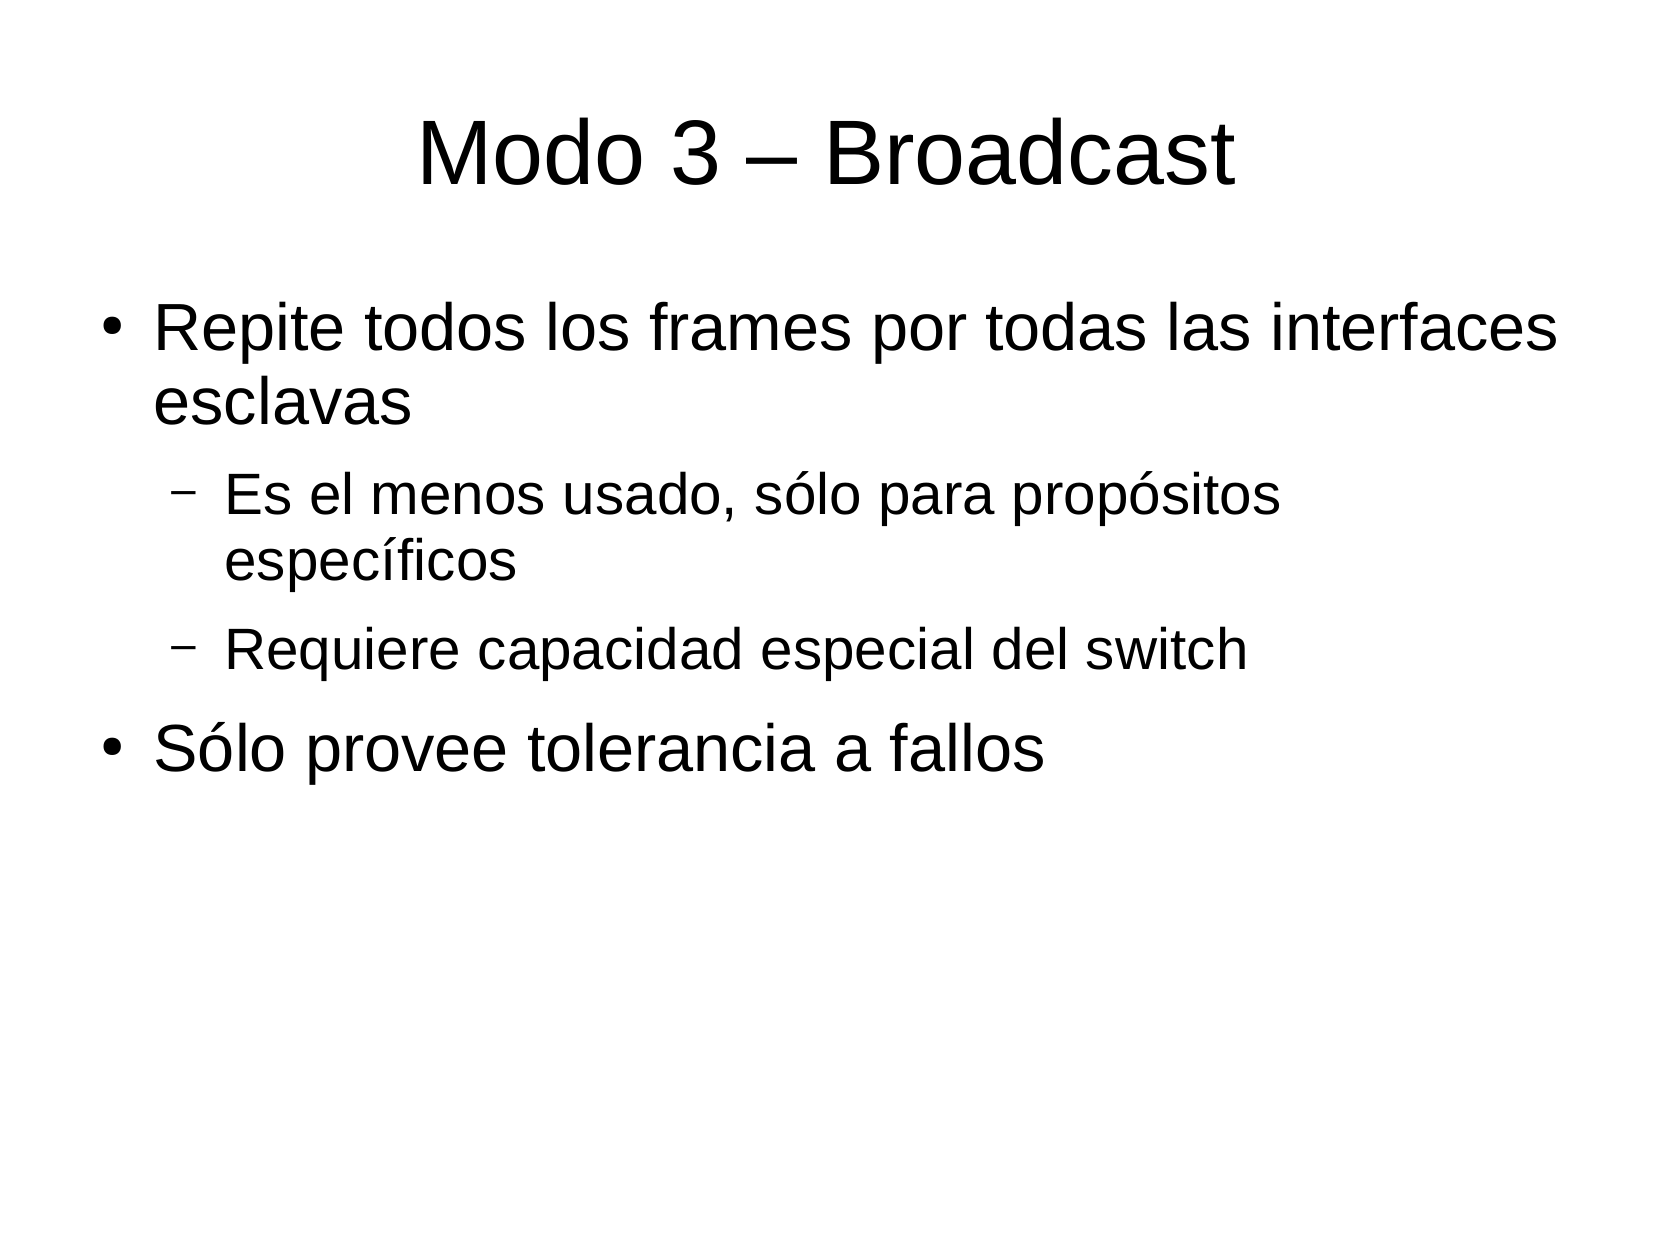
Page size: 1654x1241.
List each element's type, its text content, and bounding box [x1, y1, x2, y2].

title Modo 3 – Broadcast [82, 49, 1571, 257]
list Repite todos los frames por todas las interfaces esclavas Es el menos usado, sólo para propósitos específicos Requiere capacidad especial del switch Sólo provee tolerancia a fallos [82, 290, 1571, 1010]
